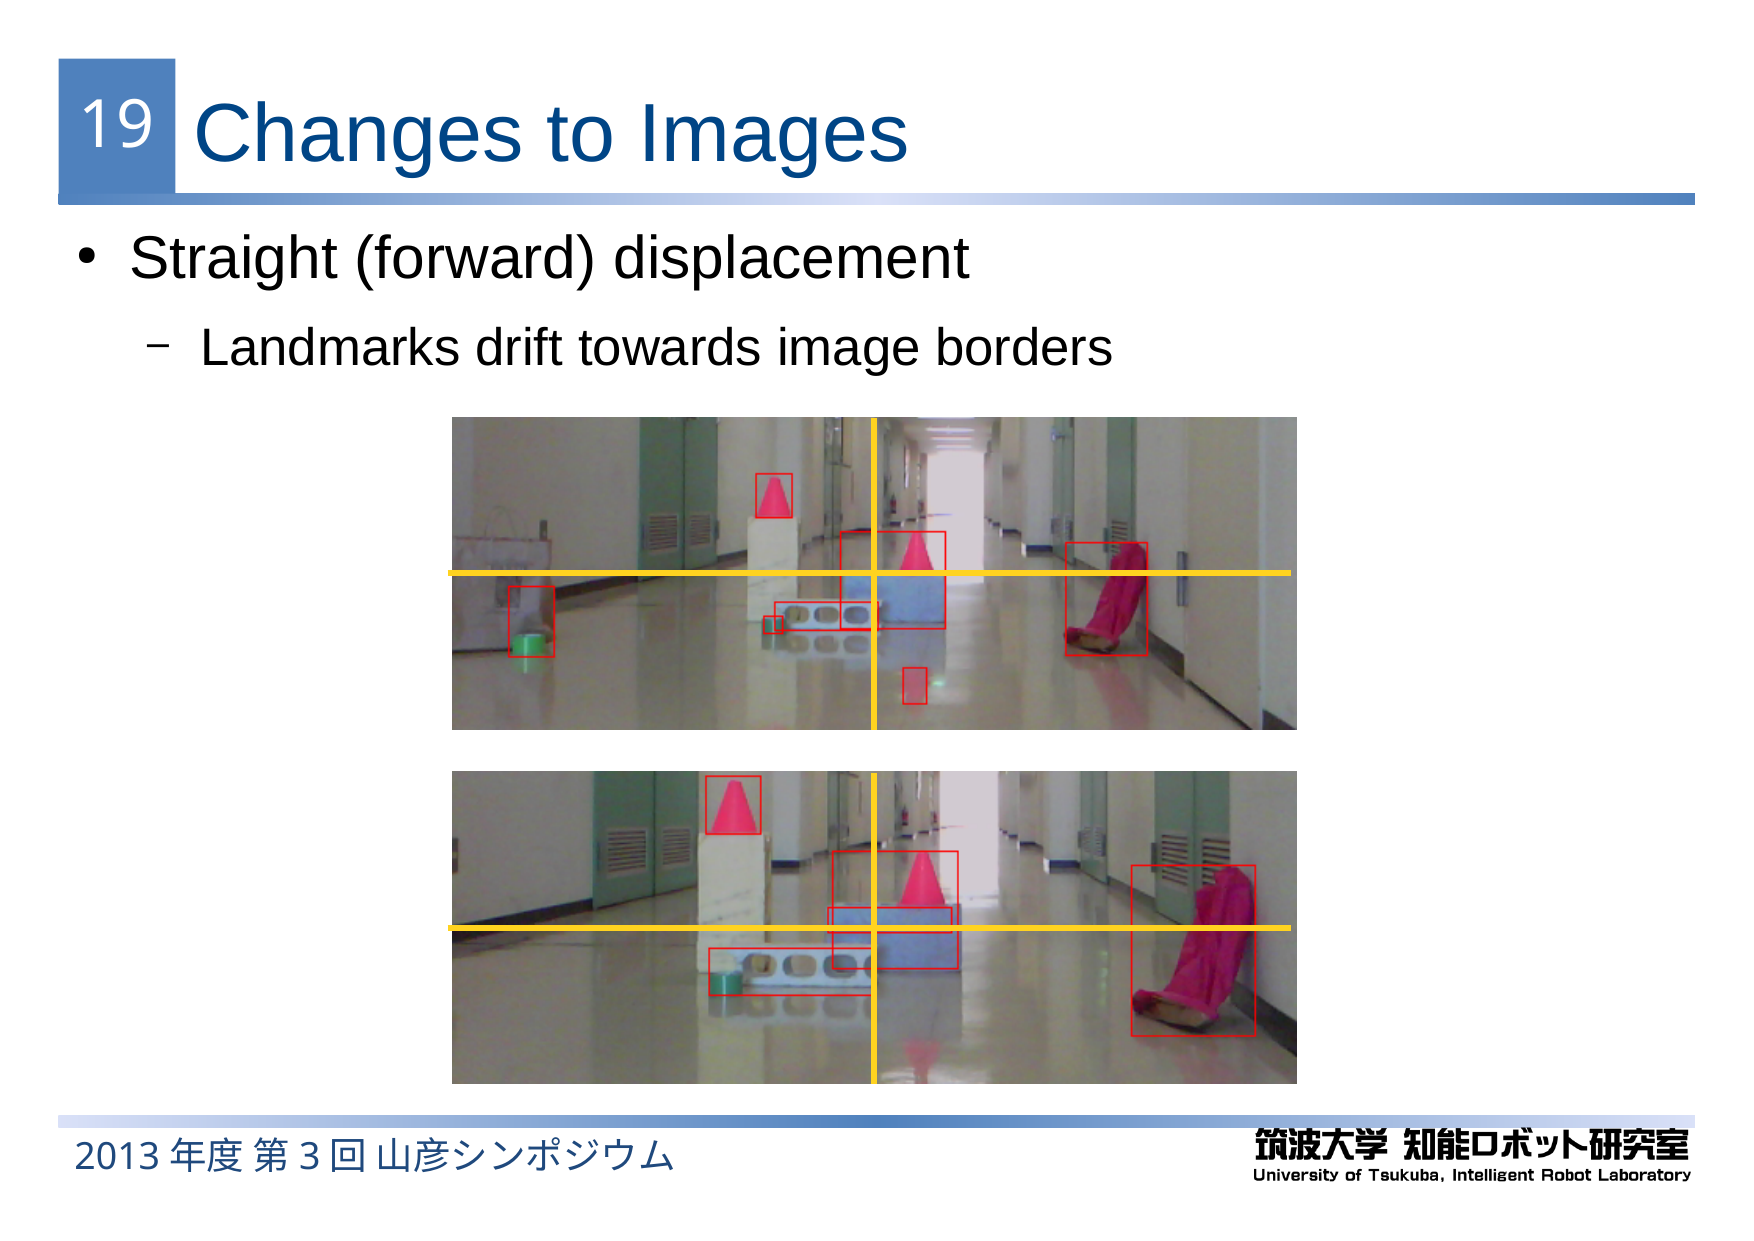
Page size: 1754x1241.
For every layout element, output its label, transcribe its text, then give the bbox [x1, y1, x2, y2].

picture [1252, 1127, 1691, 1182]
picture [452, 771, 1297, 1084]
picture [452, 417, 1297, 730]
picture [452, 576, 871, 730]
picture [452, 931, 871, 1084]
title Changes to Images [193, 61, 1651, 205]
list Straight (forward) displacement Landmarks drift towards image borders [58, 223, 1696, 876]
